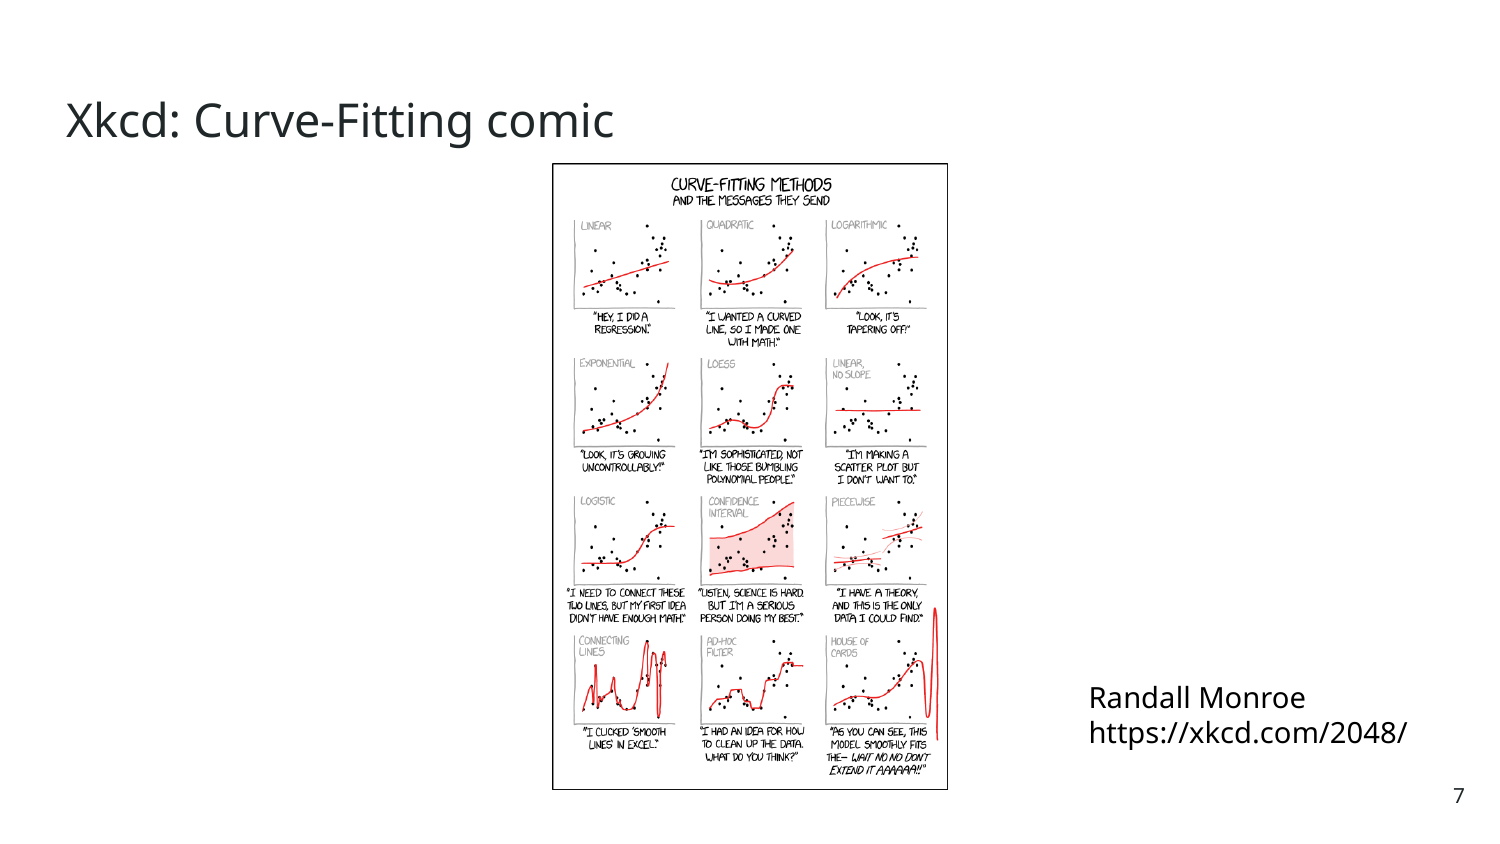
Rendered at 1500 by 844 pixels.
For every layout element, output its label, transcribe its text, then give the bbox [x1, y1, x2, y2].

title Xkcd: Curve-Fitting comic [51, 72, 1449, 167]
text_box Randall Monroe https://xkcd.com/2048/ [1073, 664, 1427, 765]
slide_number <number> [1389, 764, 1480, 830]
picture [552, 163, 948, 790]
